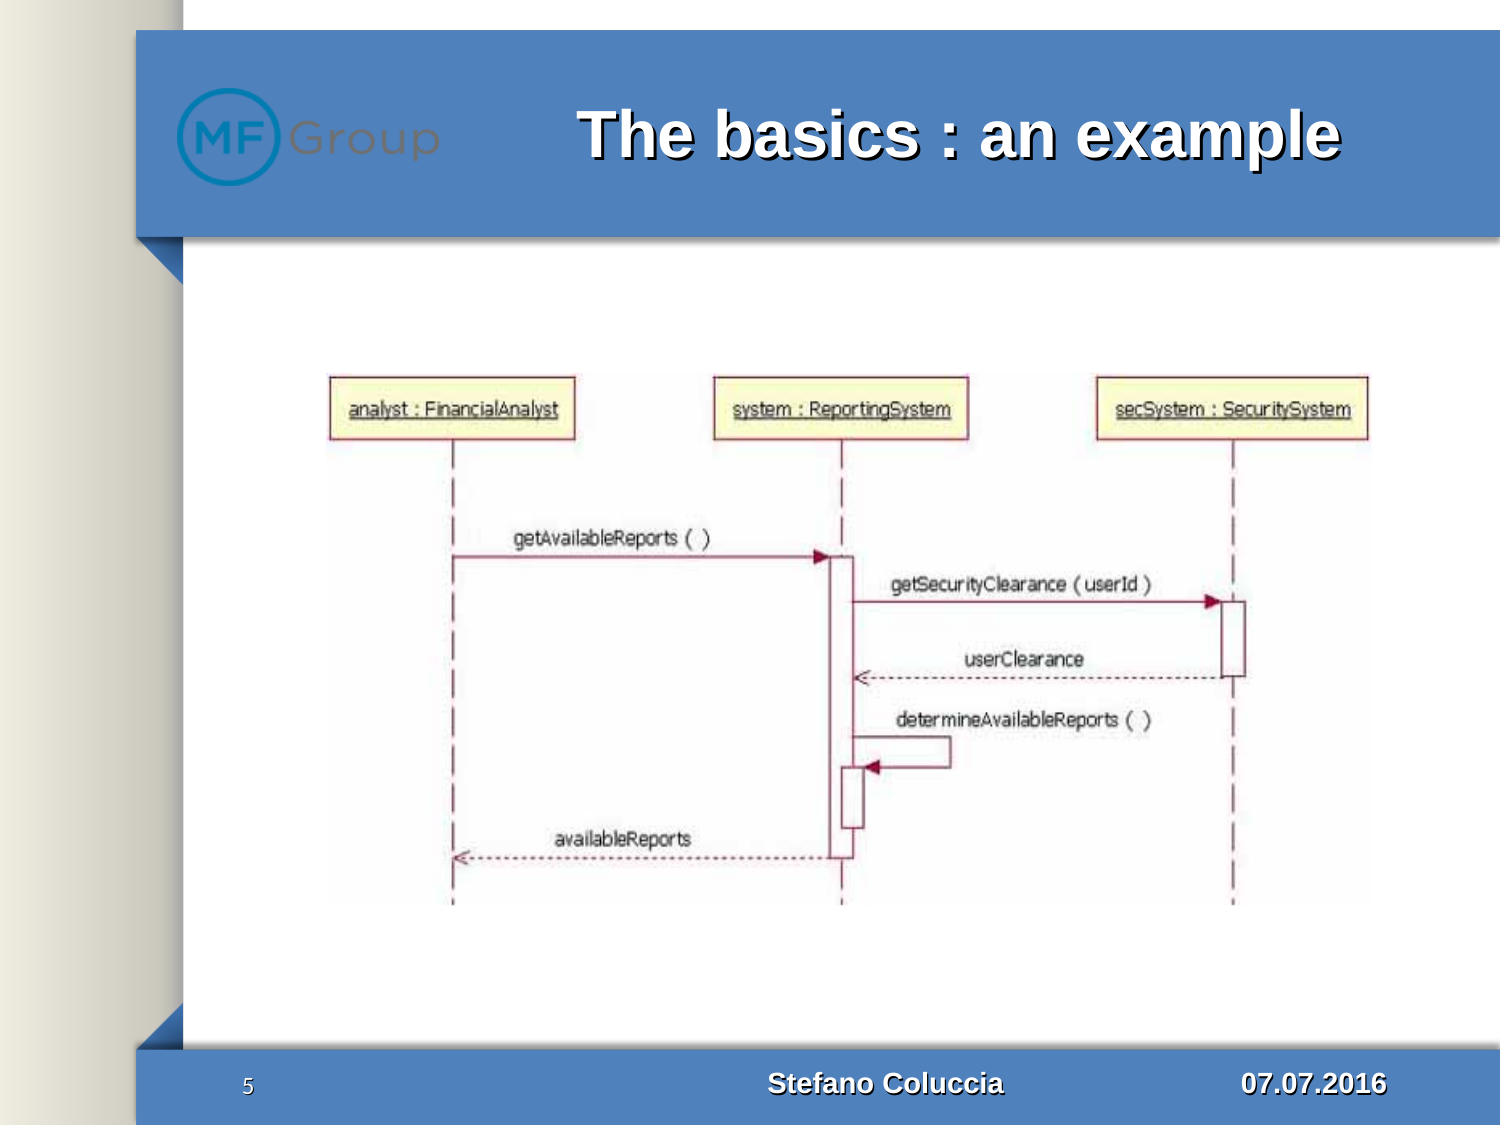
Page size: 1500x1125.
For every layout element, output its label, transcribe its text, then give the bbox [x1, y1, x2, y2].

title The basics : an example [472, 57, 1447, 211]
list [230, 265, 1447, 1009]
picture [0, 0, 1500, 1125]
title 07.07.2016 [1151, 1065, 1477, 1103]
title Stefano Coluccia [738, 1065, 1034, 1103]
